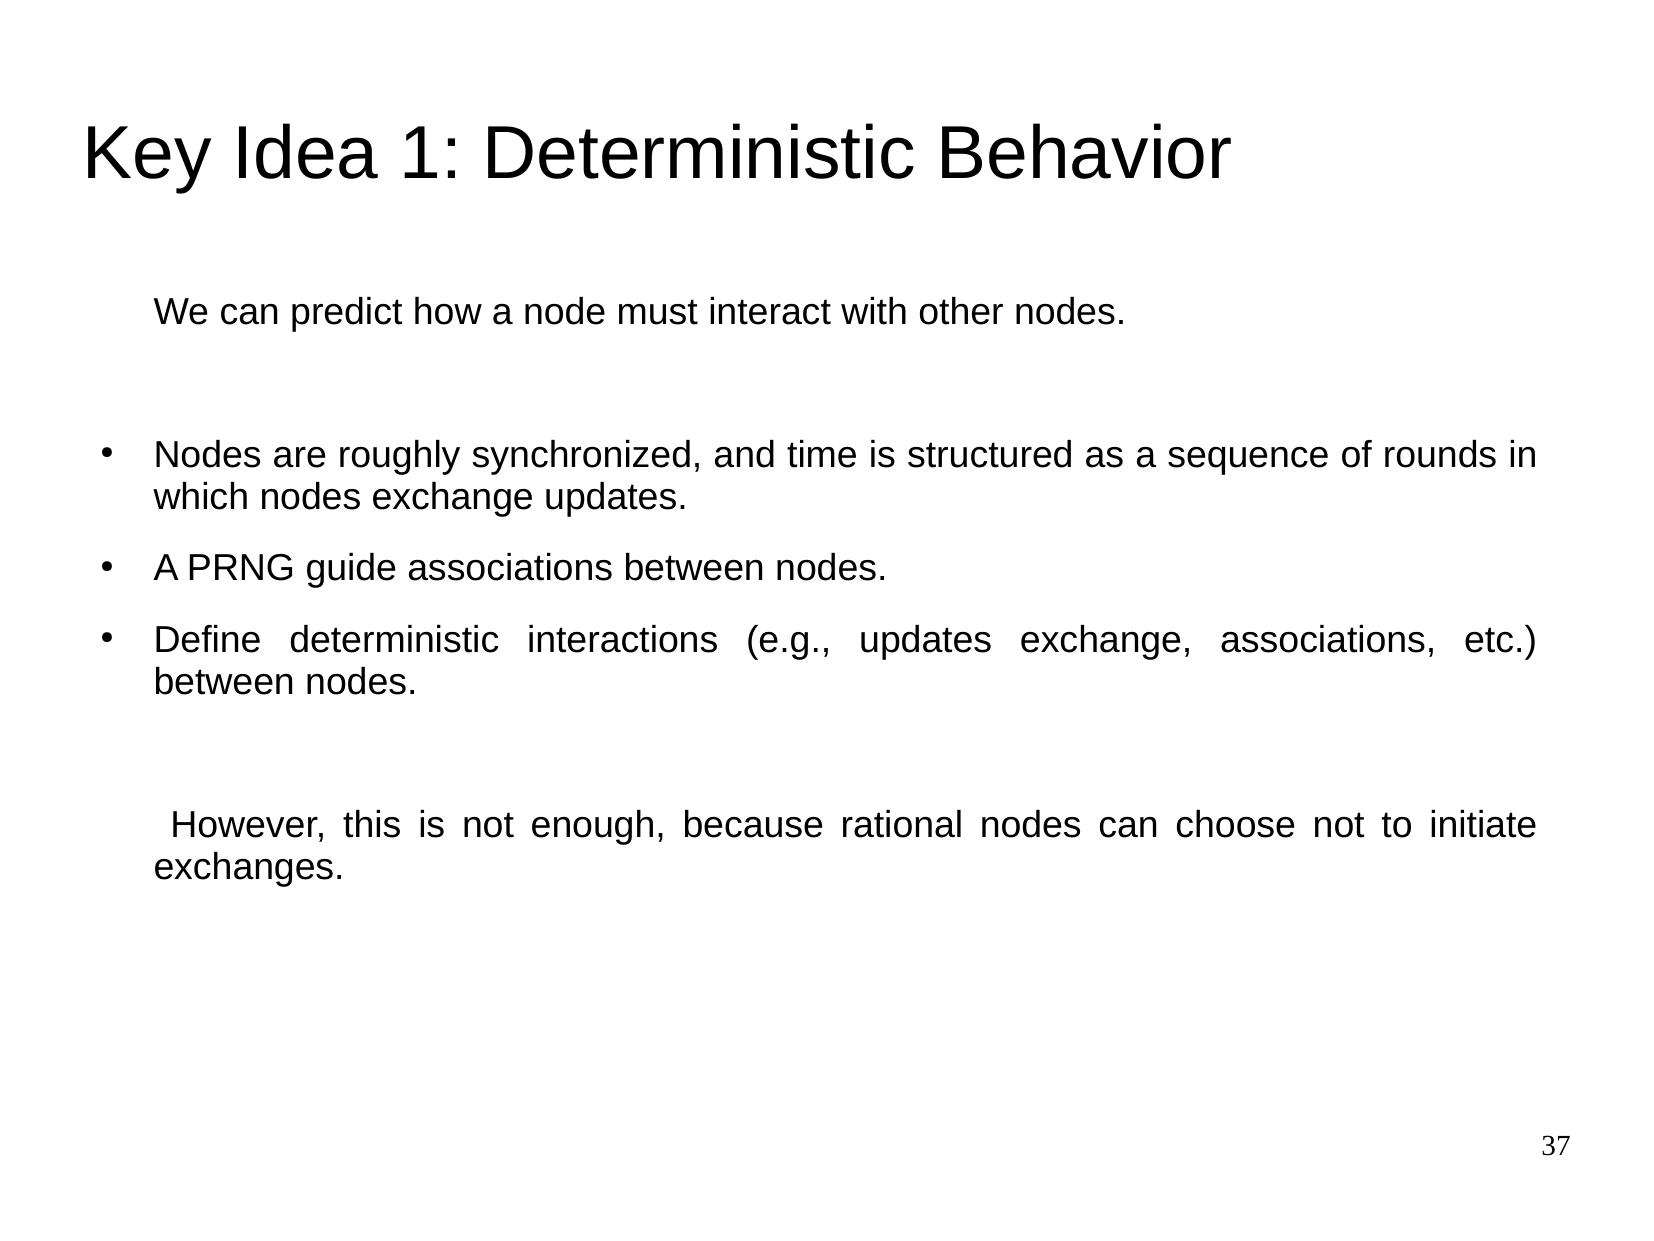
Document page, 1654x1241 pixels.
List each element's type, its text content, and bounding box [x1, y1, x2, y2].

title Key Idea 1: Deterministic Behavior [82, 49, 1571, 257]
list We can predict how a node must interact with other nodes. Nodes are roughly synchronized, and time is structured as a sequence of rounds in which nodes exchange updates. A PRNG guide associations between nodes. Define deterministic interactions (e.g., updates exchange, associations, etc.) between nodes. However, this is not enough, because rational nodes can choose not to initiate exchanges. [82, 290, 1538, 1010]
